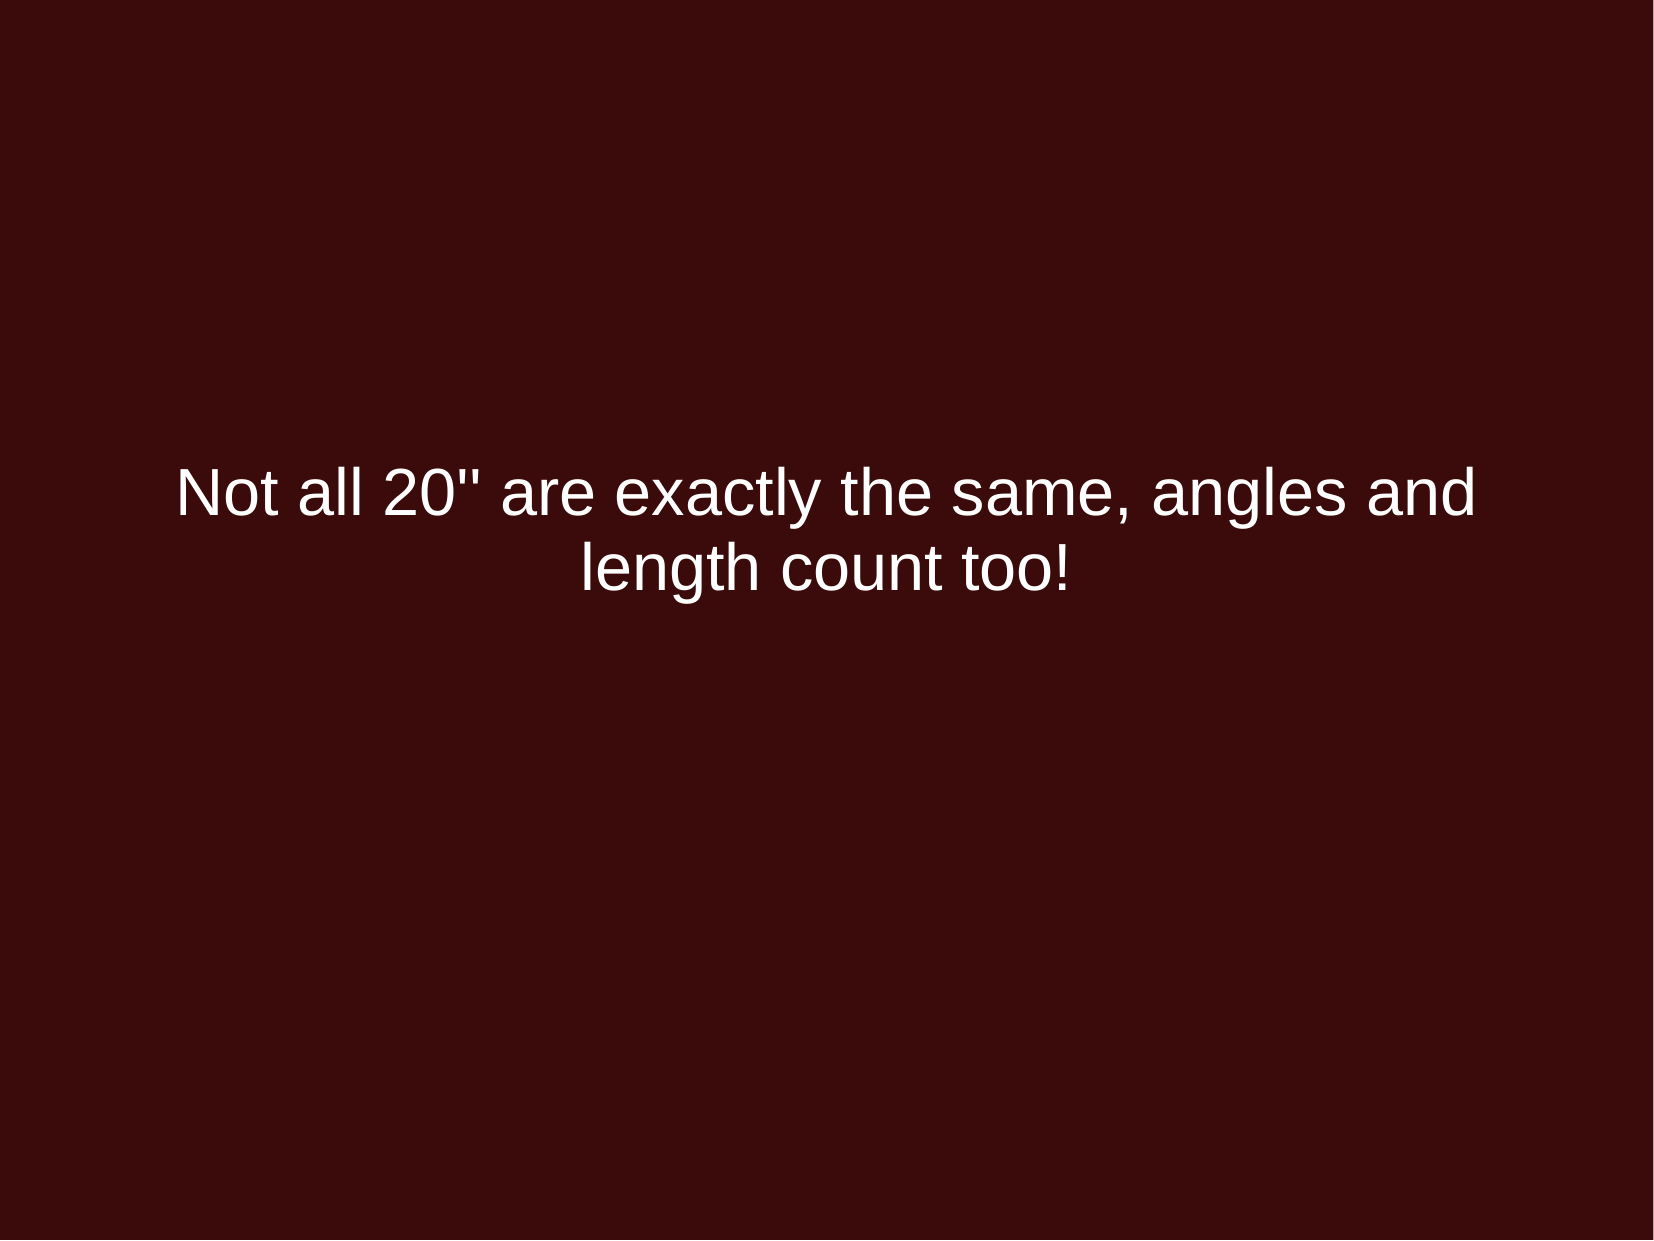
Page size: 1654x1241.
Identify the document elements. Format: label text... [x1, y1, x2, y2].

subtitle Not all 20'' are exactly the same, angles and length count too! [82, 49, 1571, 1010]
